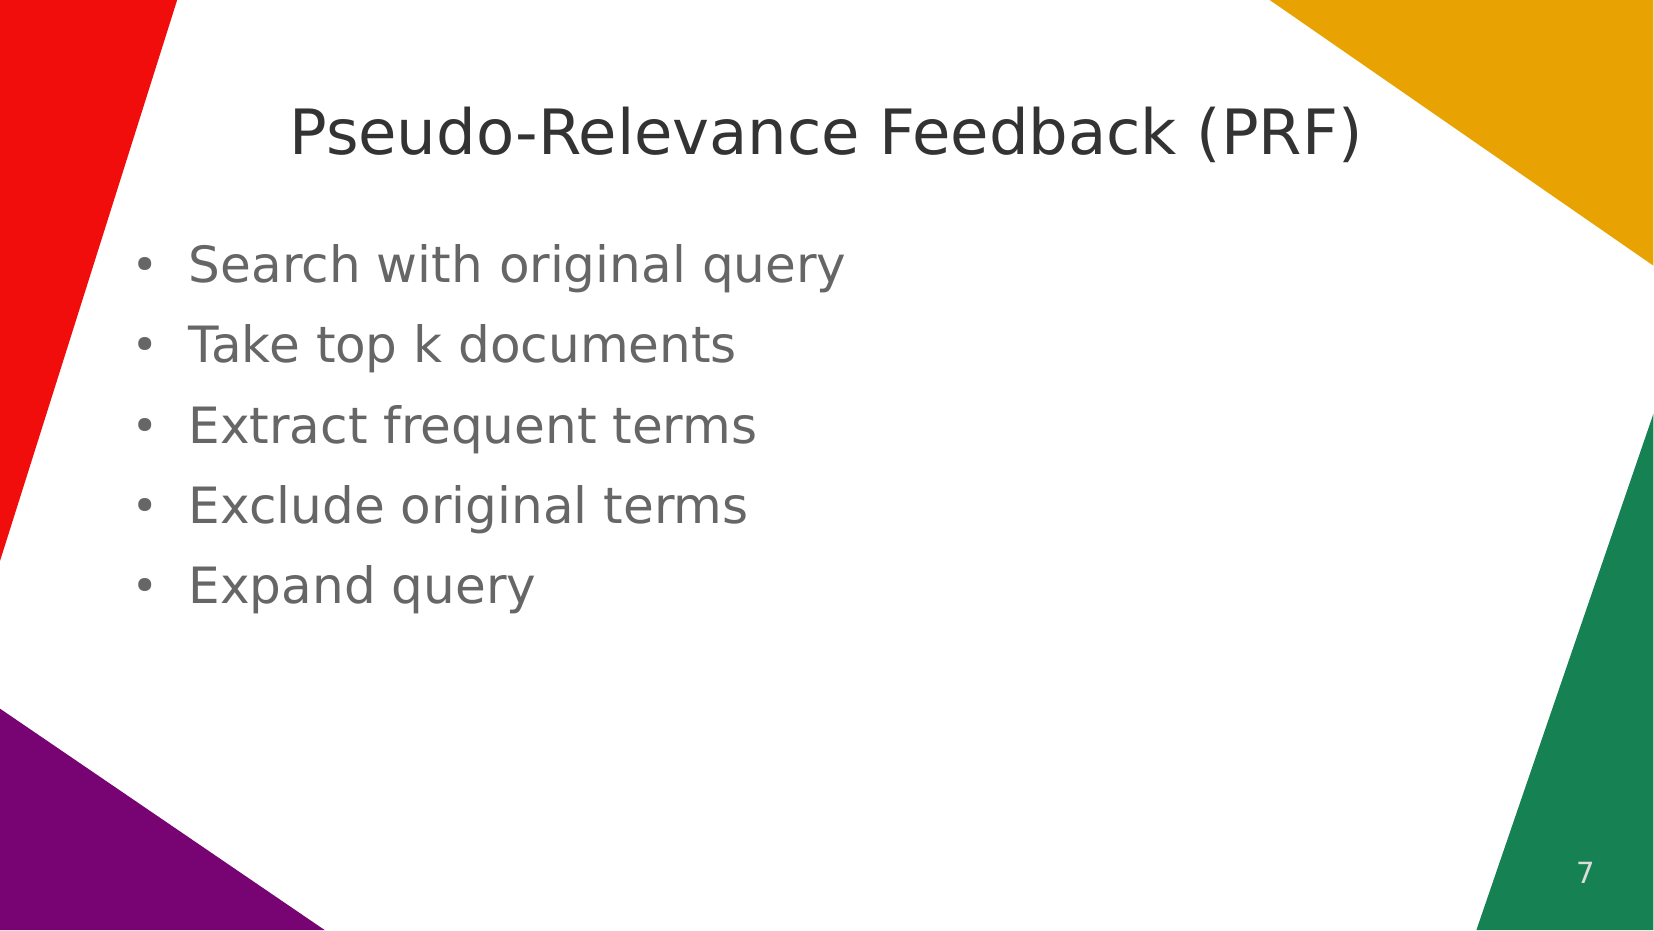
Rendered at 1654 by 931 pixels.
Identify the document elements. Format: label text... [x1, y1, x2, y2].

title Pseudo-Relevance Feedback (PRF) [118, 59, 1536, 207]
list Search with original query Take top k documents Extract frequent terms Exclude original terms Expand query [118, 236, 1536, 827]
